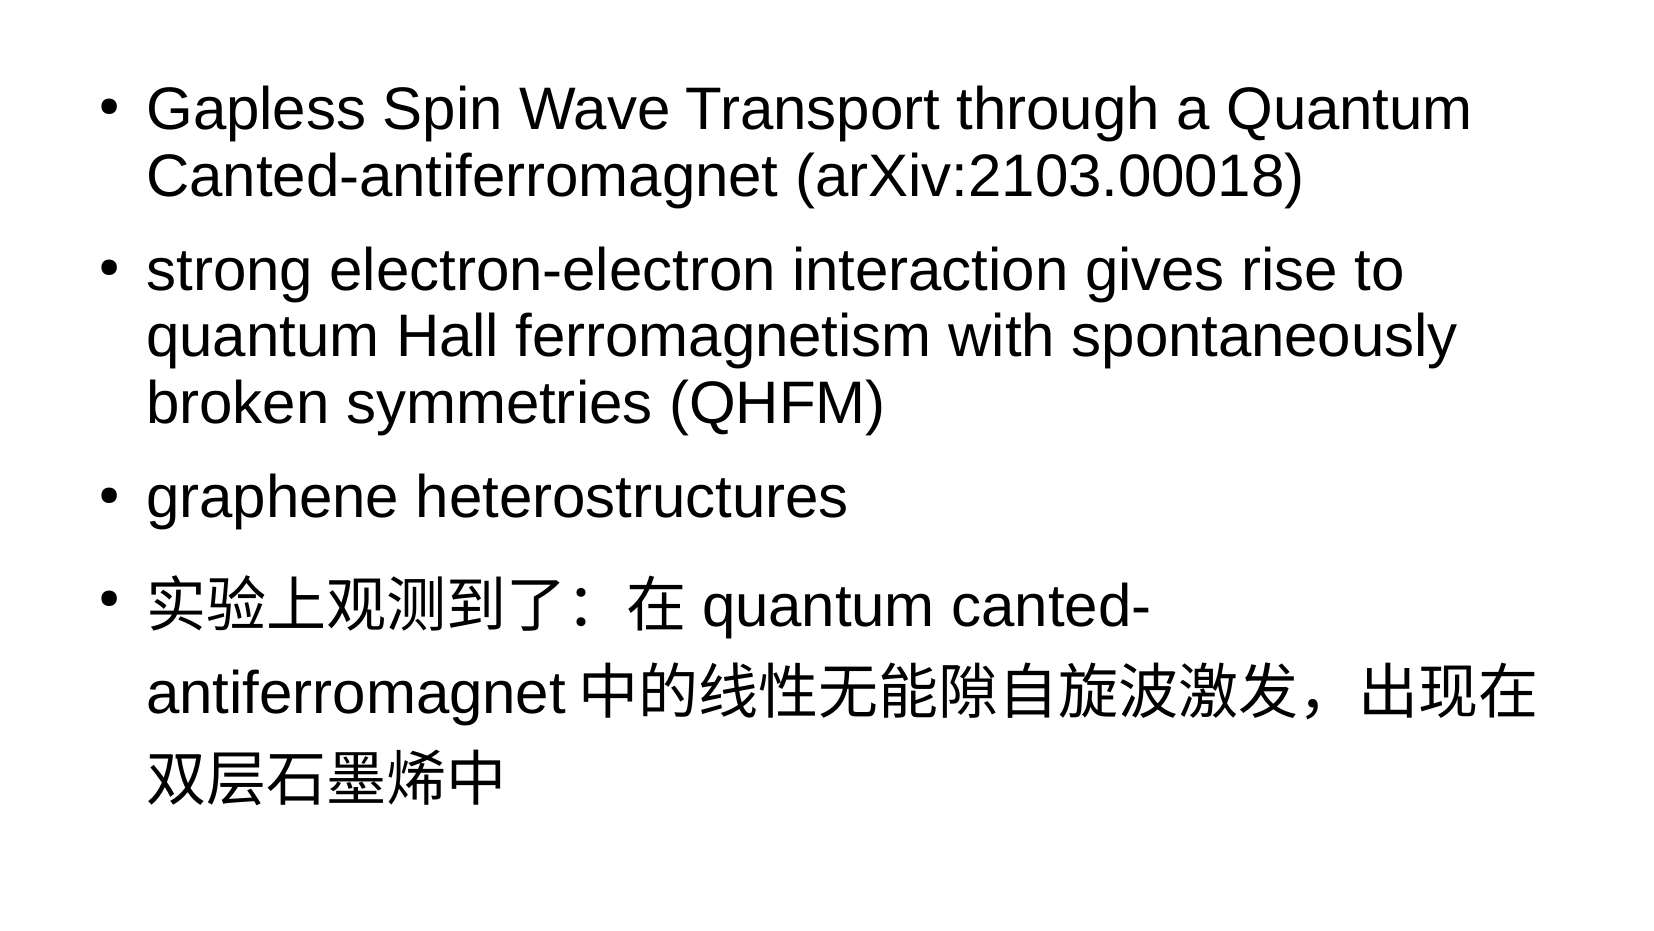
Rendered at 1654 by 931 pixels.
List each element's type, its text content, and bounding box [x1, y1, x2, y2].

list Gapless Spin Wave Transport through a Quantum Canted-antiferromagnet (arXiv:2103.00018) strong electron-electron interaction gives rise to quantum Hall ferromagnetism with spontaneously broken symmetries (QHFM) graphene heterostructures 实验上观测到了：在quantum canted-antiferromagnet中的线性无能隙自旋波激发，出现在双层石墨烯中 [82, 75, 1571, 826]
